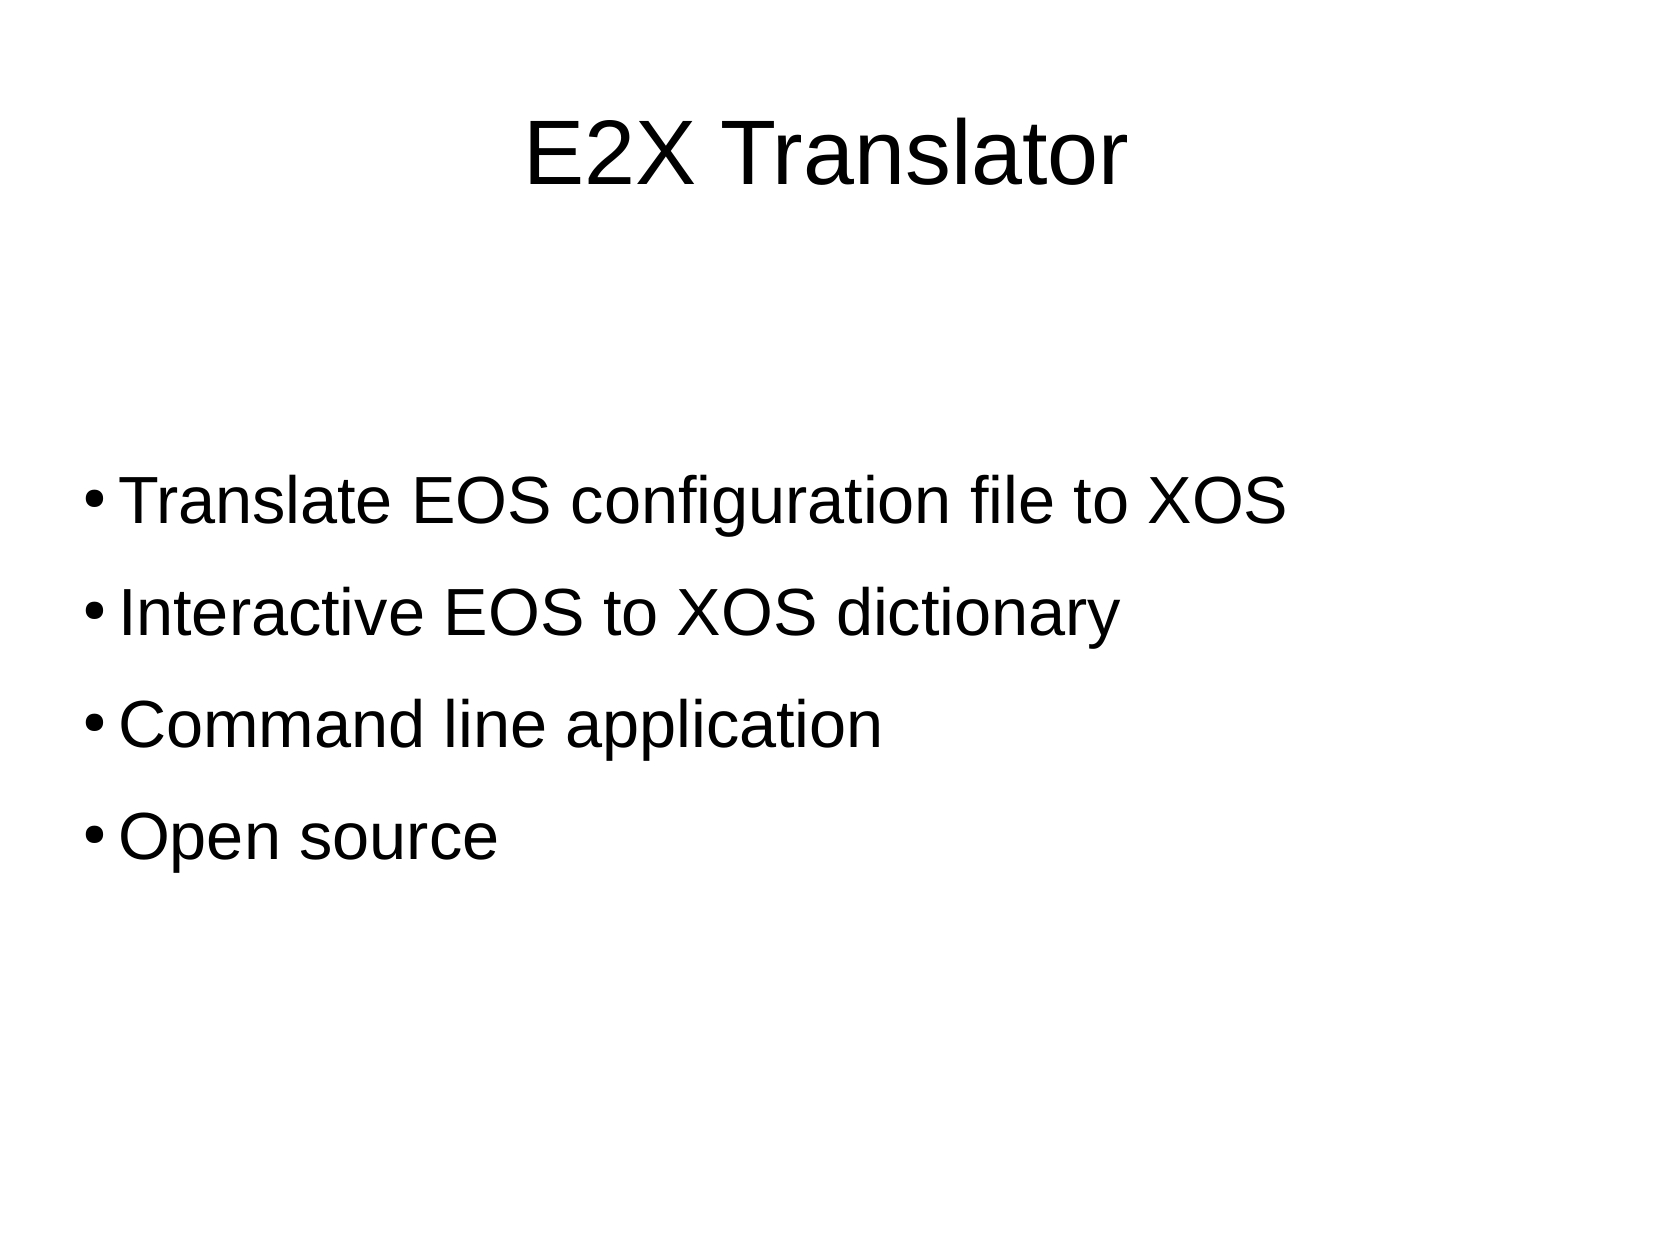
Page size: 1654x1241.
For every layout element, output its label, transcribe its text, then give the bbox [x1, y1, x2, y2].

title E2X Translator [82, 49, 1571, 257]
subtitle Translate EOS configuration file to XOS Interactive EOS to XOS dictionary Command line application Open source [82, 290, 1571, 1010]
